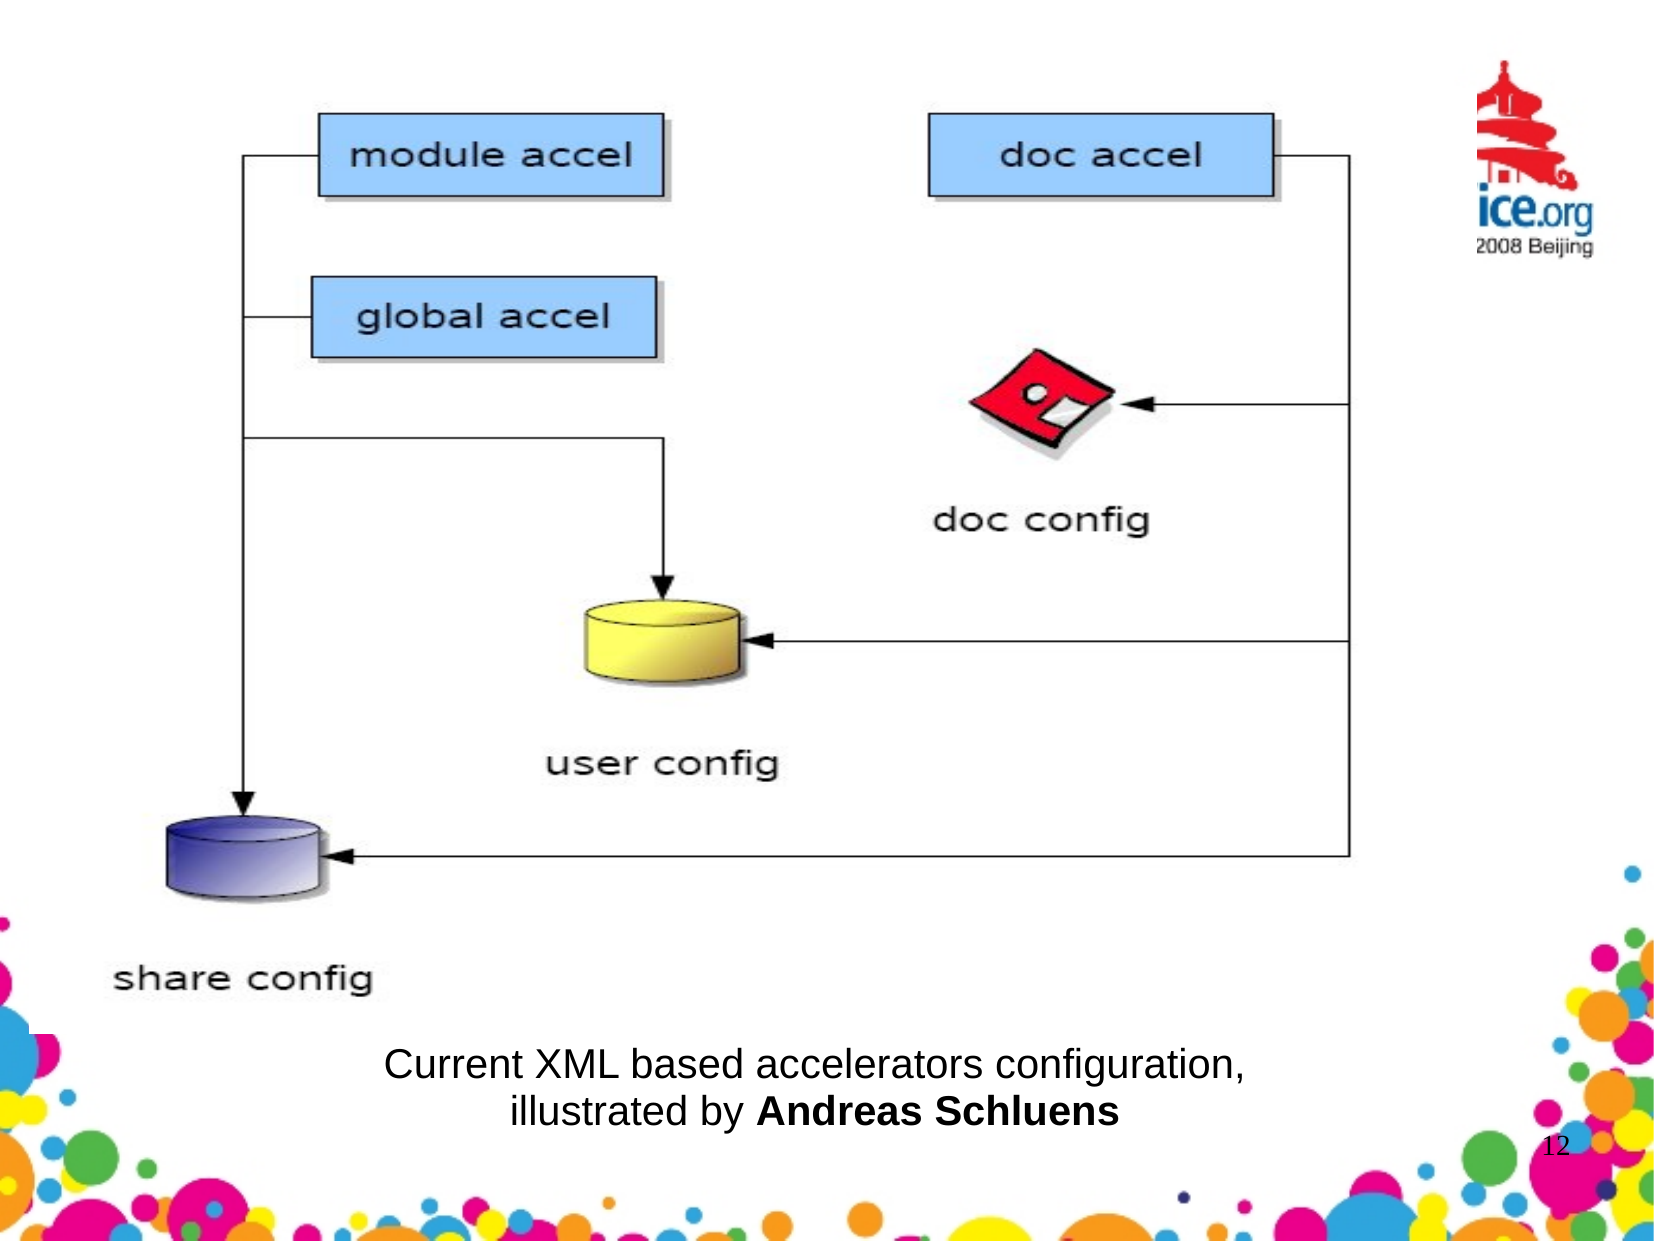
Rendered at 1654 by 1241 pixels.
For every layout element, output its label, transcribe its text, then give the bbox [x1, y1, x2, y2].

text_box Current XML based accelerators configuration, illustrated by Andreas Schluens [253, 1034, 1376, 1142]
picture [0, 0, 1654, 1241]
